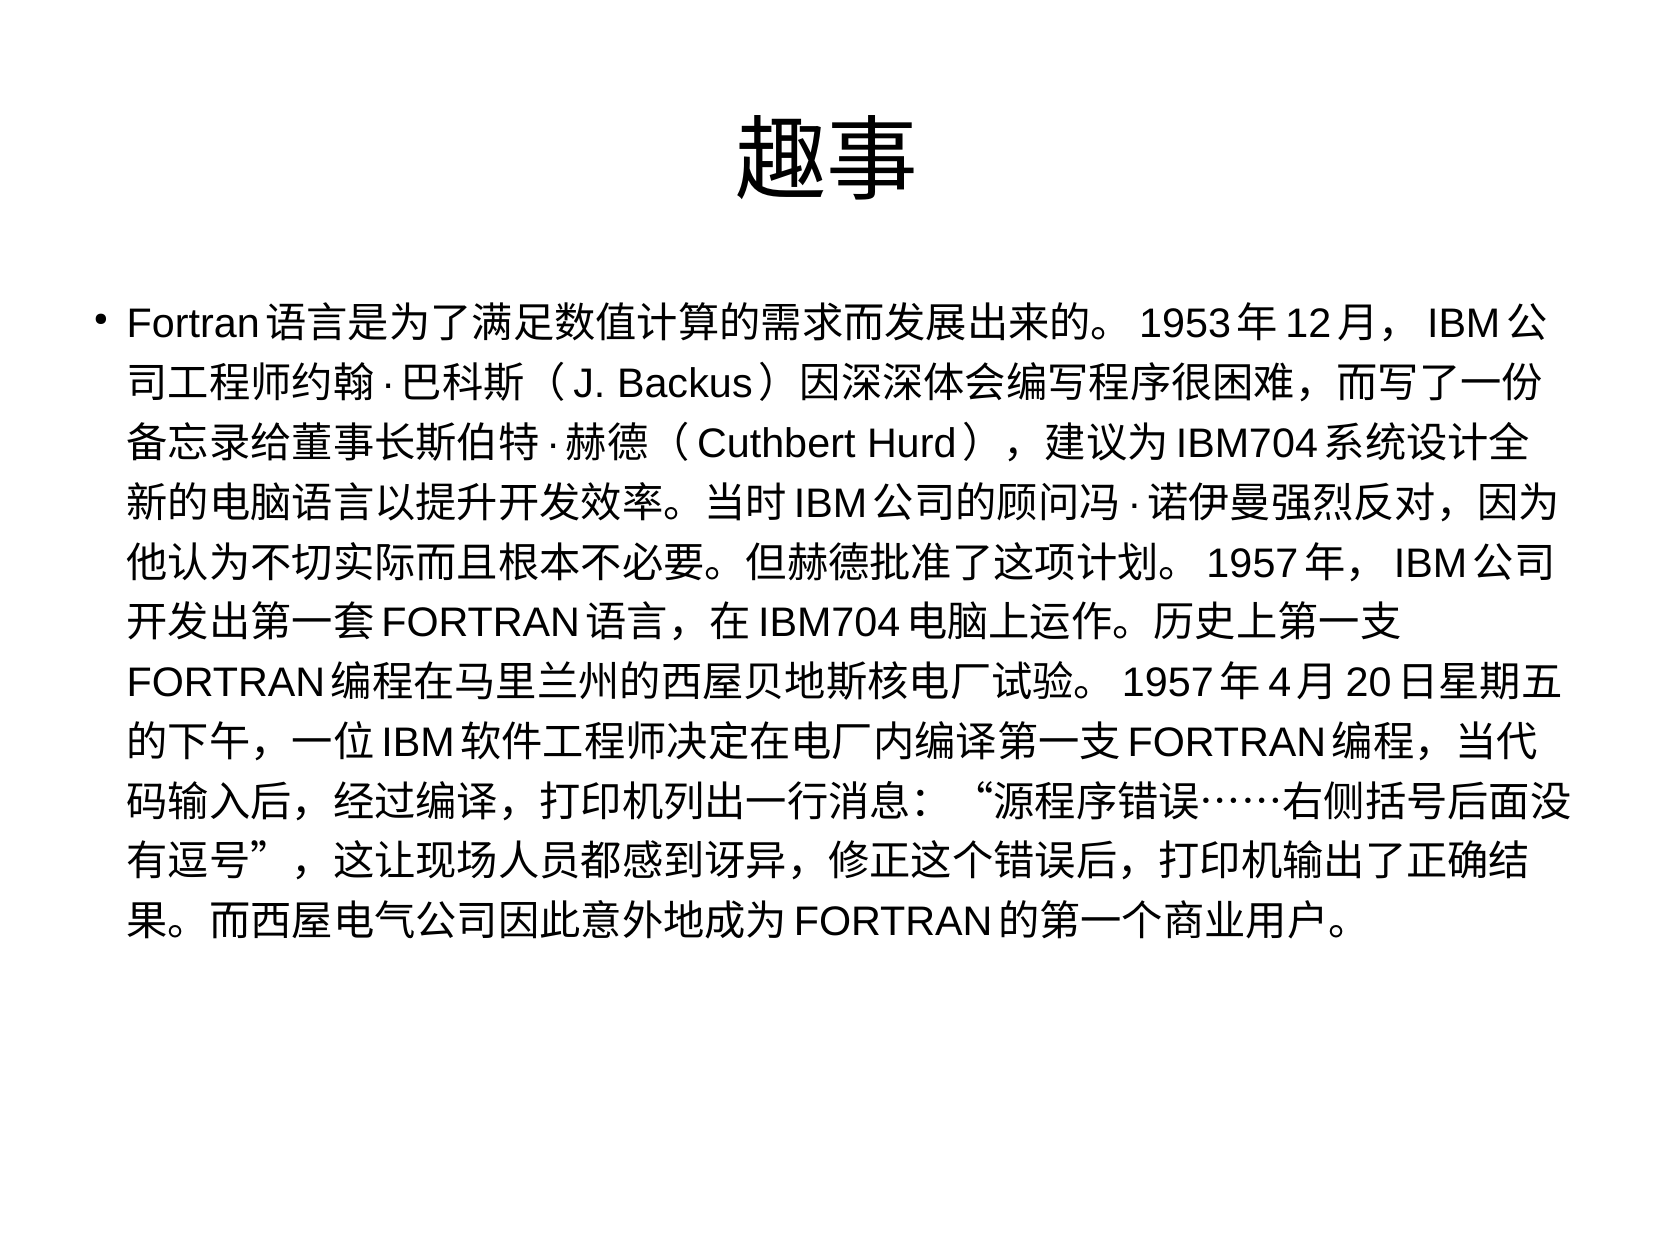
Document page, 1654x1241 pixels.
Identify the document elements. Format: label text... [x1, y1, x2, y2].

list Fortran语言是为了满足数值计算的需求而发展出来的。1953年12月，IBM公司工程师约翰·巴科斯（J. Backus）因深深体会编写程序很困难，而写了一份备忘录给董事长斯伯特·赫德（Cuthbert Hurd），建议为IBM704系统设计全新的电脑语言以提升开发效率。当时IBM公司的顾问冯·诺伊曼强烈反对，因为他认为不切实际而且根本不必要。但赫德批准了这项计划。1957年，IBM公司开发出第一套FORTRAN语言，在IBM704电脑上运作。历史上第一支FORTRAN编程在马里兰州的西屋贝地斯核电厂试验。1957年4月20日星期五的下午，一位IBM软件工程师决定在电厂内编译第一支FORTRAN编程，当代码输入后，经过编译，打印机列出一行消息：“源程序错误……右侧括号后面没有逗号”，这让现场人员都感到讶异，修正这个错误后，打印机输出了正确结果。而西屋电气公司因此意外地成为FORTRAN的第一个商业用户。 [82, 290, 1571, 1010]
title 趣事 [82, 49, 1571, 257]
